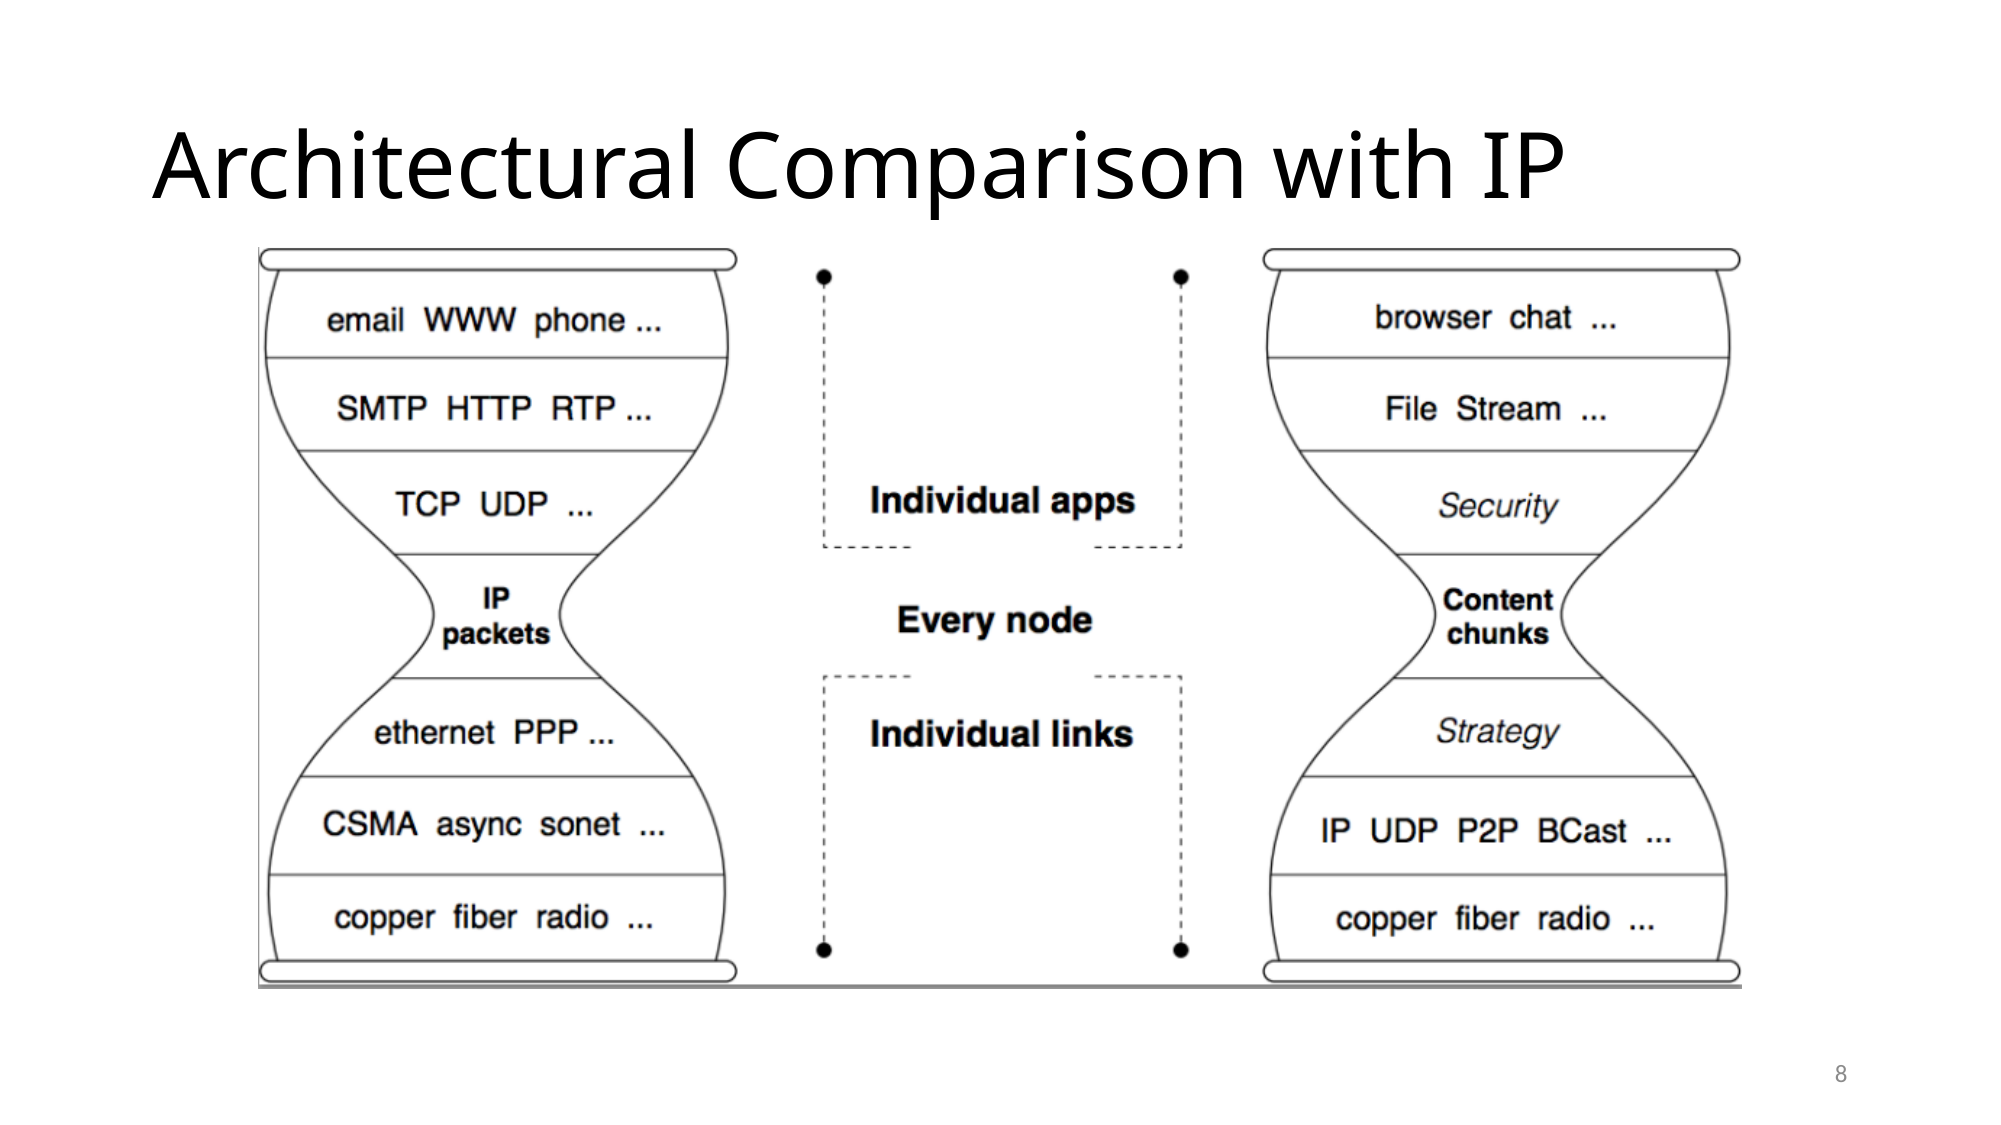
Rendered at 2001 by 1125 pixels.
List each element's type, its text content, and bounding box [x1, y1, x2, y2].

title Architectural Comparison with IP [137, 59, 1863, 278]
picture [258, 247, 1742, 989]
slide_number <number> [1412, 1042, 1863, 1103]
